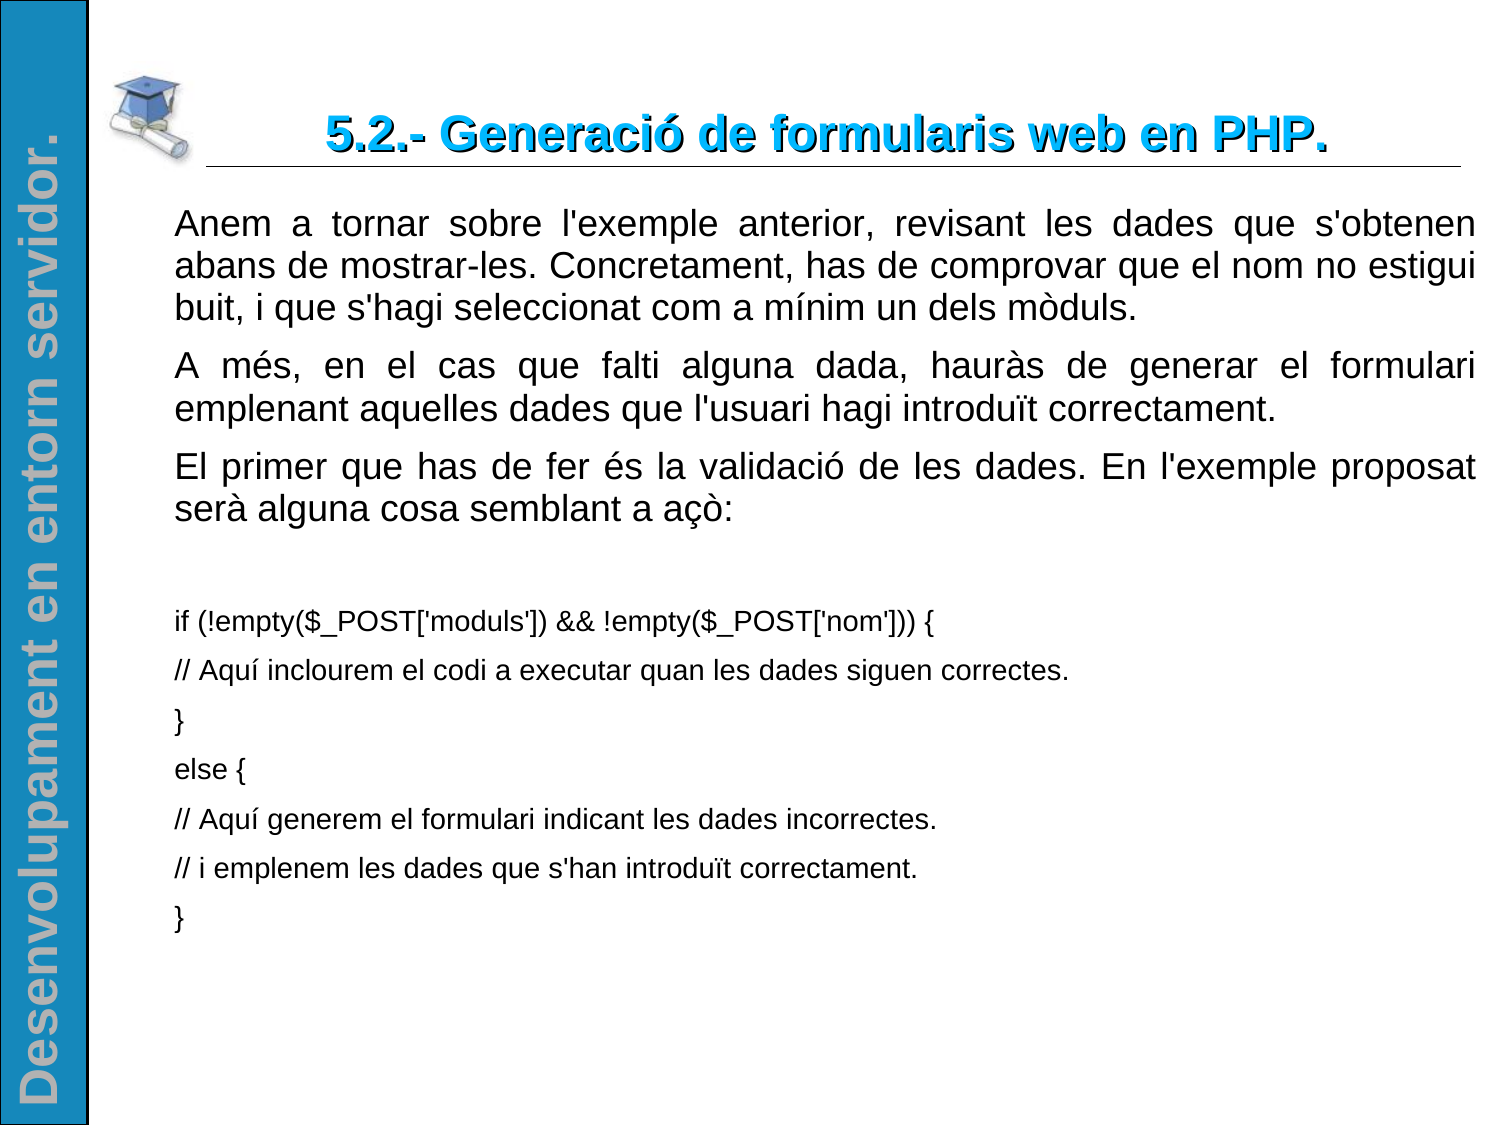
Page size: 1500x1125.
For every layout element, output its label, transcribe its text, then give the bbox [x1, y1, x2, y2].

picture [93, 61, 206, 174]
list Anem a tornar sobre l'exemple anterior, revisant les dades que s'obtenen abans de mostrar-les. Concretament, has de comprovar que el nom no estigui buit, i que s'hagi seleccionat com a mínim un dels mòduls. A més, en el cas que falti alguna dada, hauràs de generar el formulari emplenant aquelles dades que l'usuari hagi introduït correctament. El primer que has de fer és la validació de les dades. En l'exemple proposat serà alguna cosa semblant a açò: if (!empty($_POST['moduls']) && !empty($_POST['nom'])) { // Aquí inclourem el codi a executar quan les dades siguen correctes. } else { // Aquí generem el formulari indicant les dades incorrectes. // i emplenem les dades que s'han introduït correctament. } [118, 202, 1477, 1093]
title 5.2.- Generació de formularis web en PHP. [206, 88, 1447, 178]
